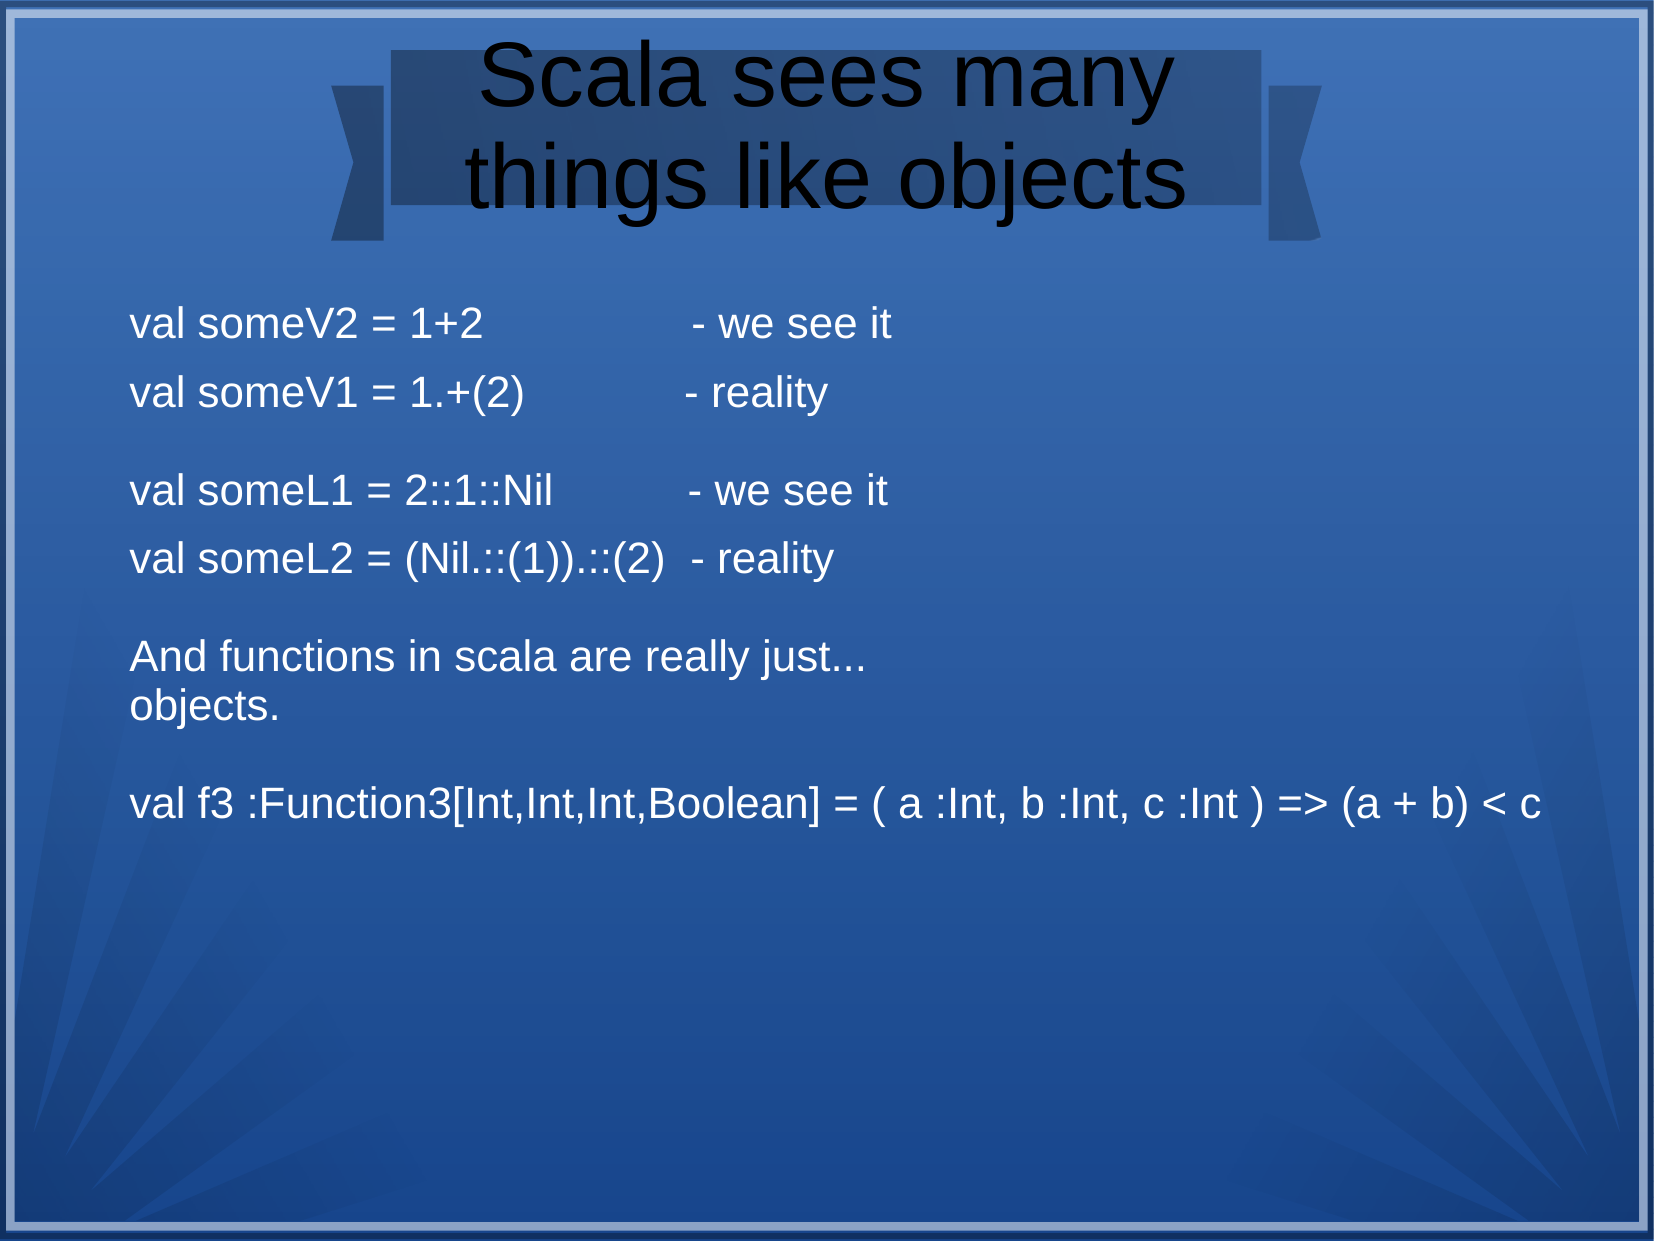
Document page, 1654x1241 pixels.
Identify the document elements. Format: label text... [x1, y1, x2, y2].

title Scala sees many things like objects [389, 23, 1264, 229]
list val someV2 = 1+2 - we see it val someV1 = 1.+(2) - reality val someL1 = 2::1::Nil - we see it val someL2 = (Nil.::(1)).::(2) - reality And functions in scala are really just... objects. val f3 :Function3[Int,Int,Int,Boolean] = ( a :Int, b :Int, c :Int ) => (a + b) < c [82, 299, 1571, 1241]
